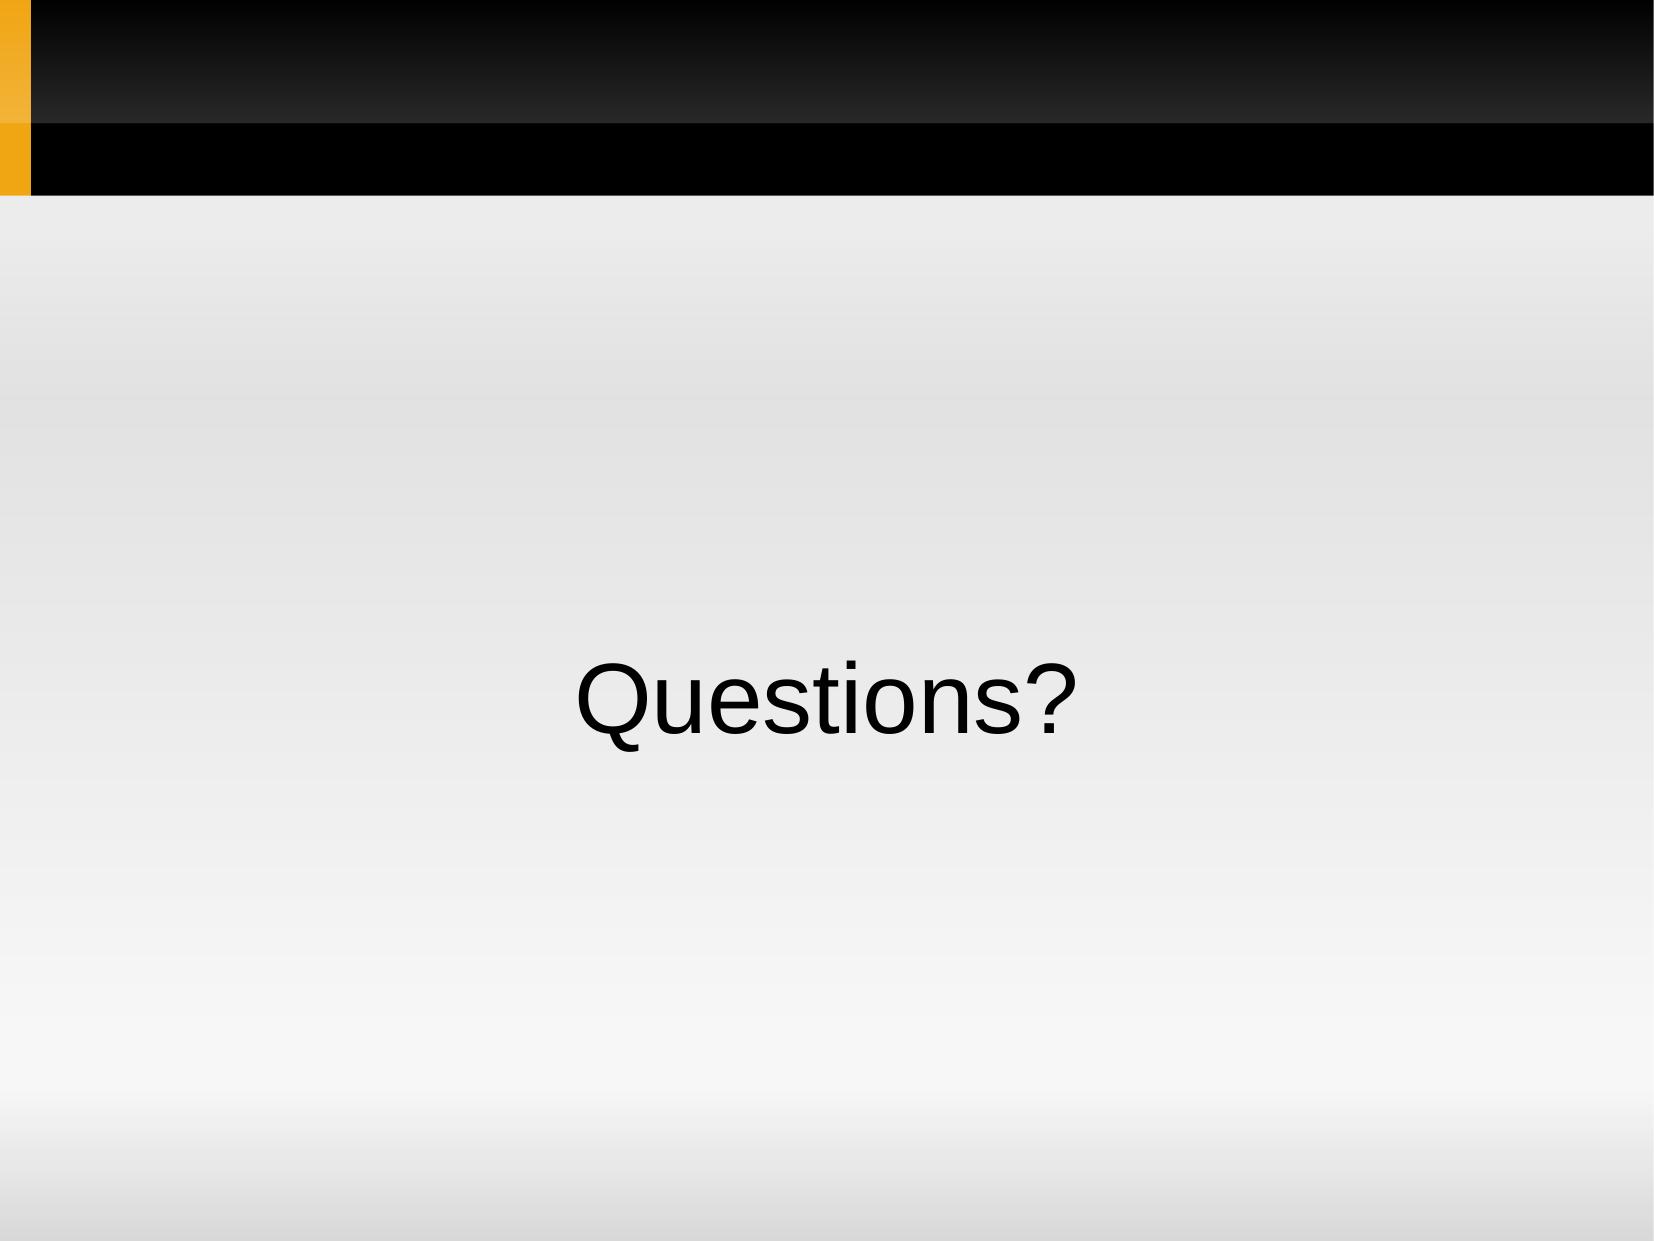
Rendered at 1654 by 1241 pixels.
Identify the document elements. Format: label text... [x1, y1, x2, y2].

subtitle Questions? [82, 290, 1571, 1109]
picture [0, 0, 1654, 1241]
